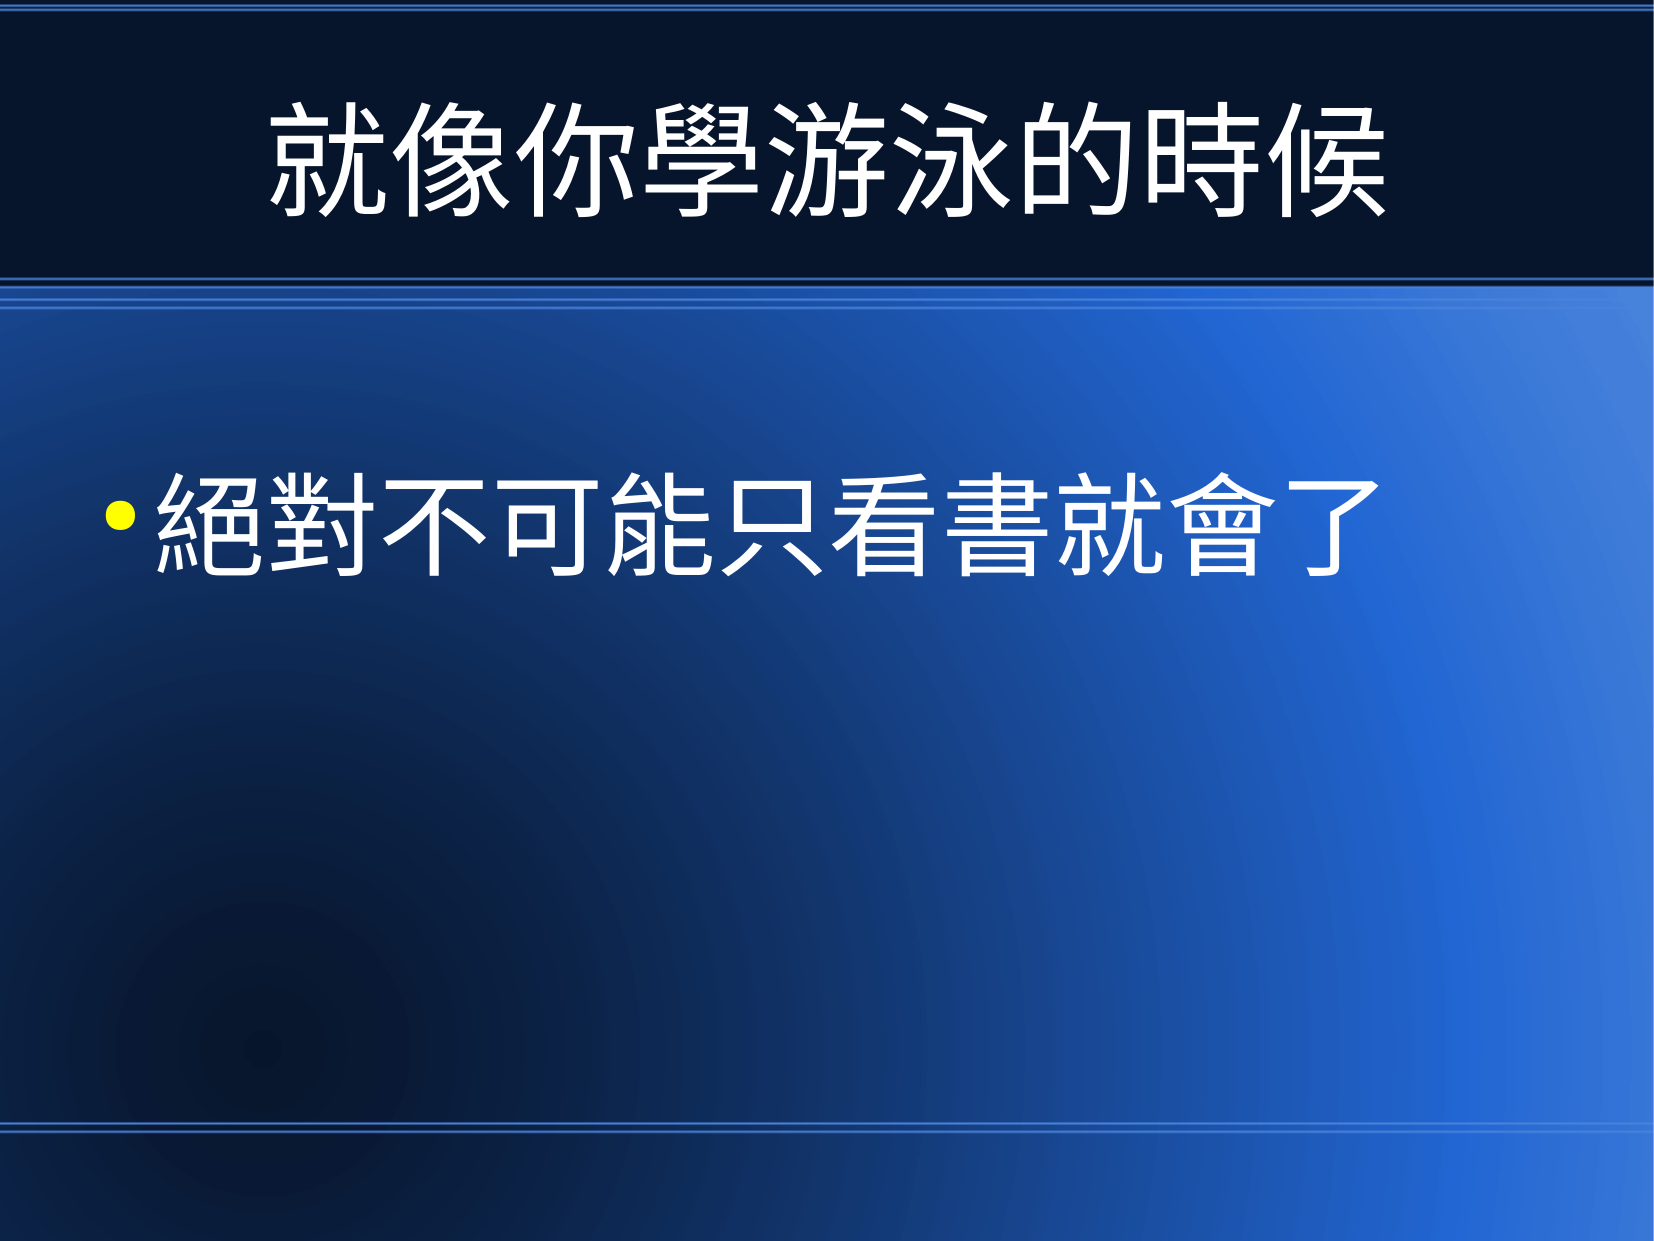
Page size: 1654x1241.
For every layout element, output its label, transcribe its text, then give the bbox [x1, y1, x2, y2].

picture [0, 0, 1654, 1241]
title 就像你學游泳的時候 [82, 49, 1571, 257]
list 絕對不可能只看書就會了 [82, 355, 1571, 1241]
